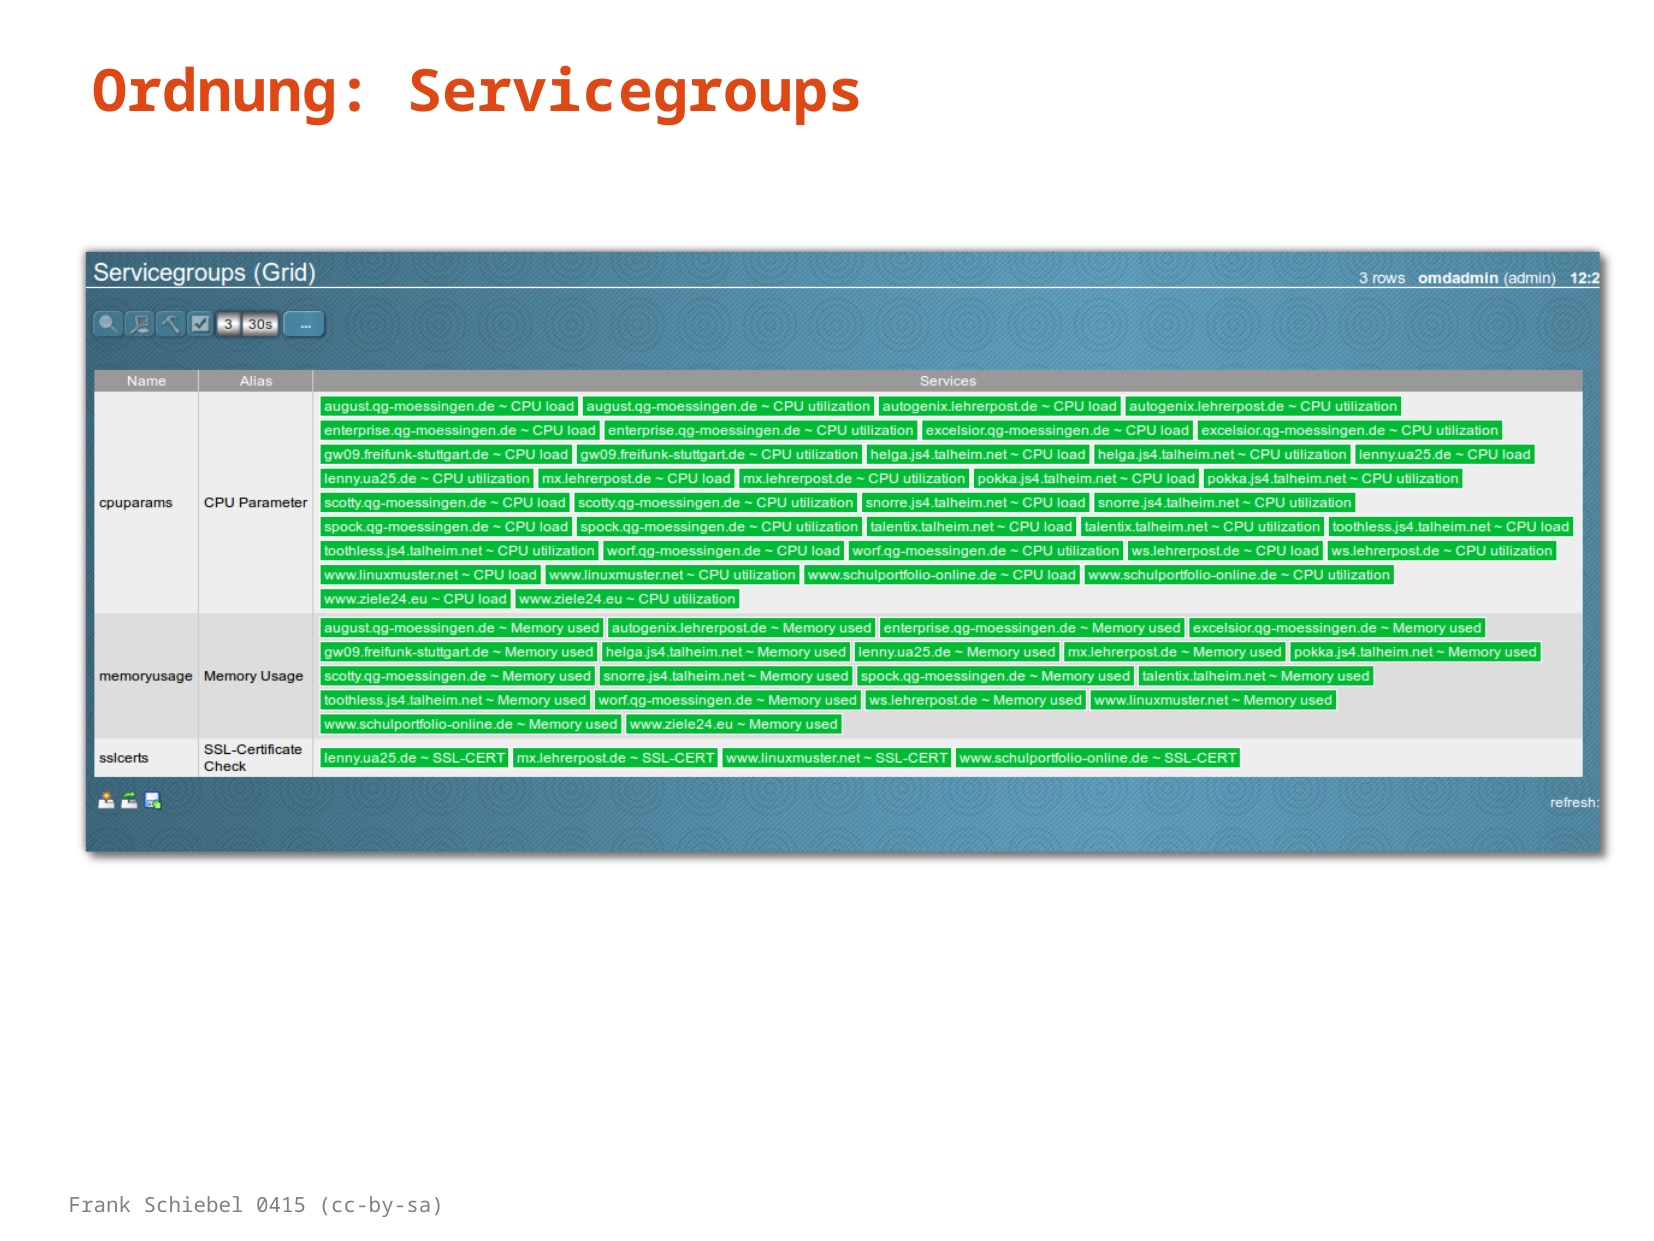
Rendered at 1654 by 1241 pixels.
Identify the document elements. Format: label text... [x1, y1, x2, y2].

text_box Ordnung: Servicegroups [78, 42, 1449, 117]
picture [74, 240, 1619, 871]
